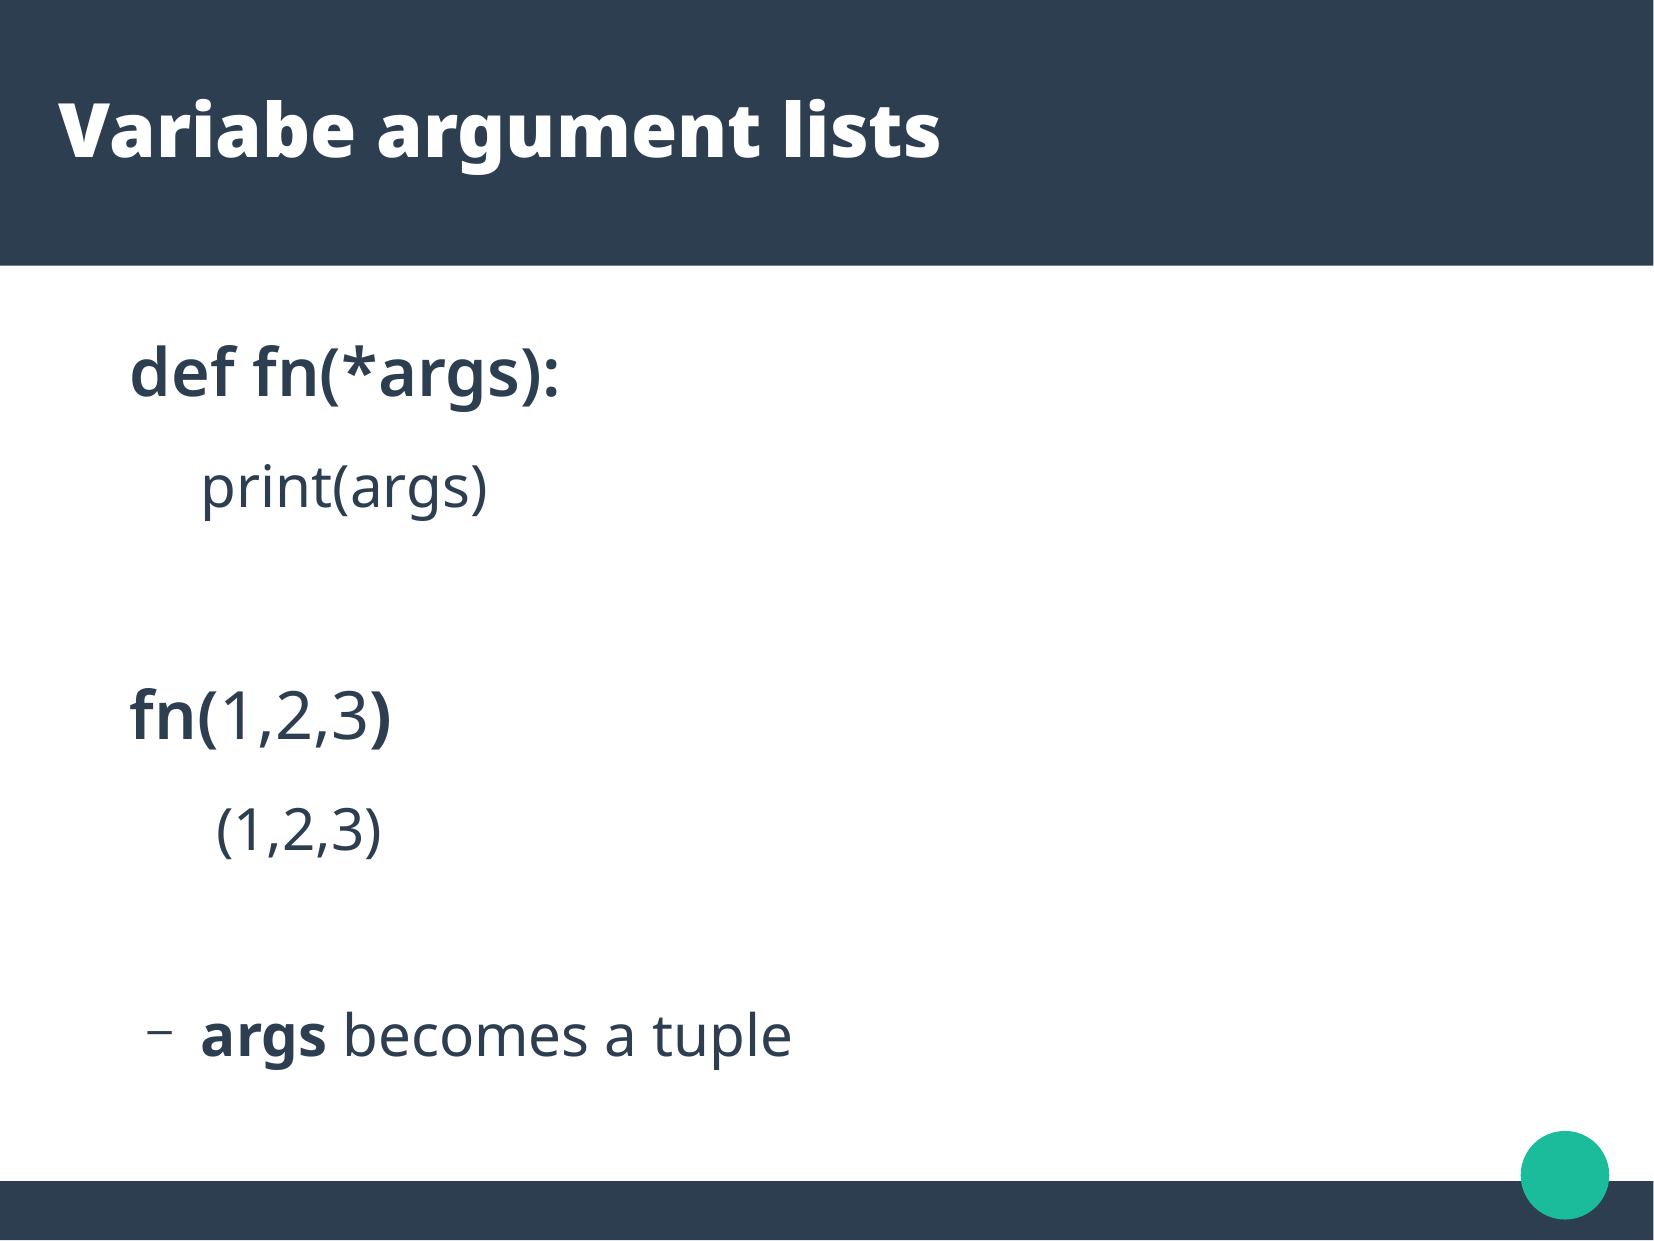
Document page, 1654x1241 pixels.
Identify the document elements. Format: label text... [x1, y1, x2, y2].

title Variabe argument lists [59, 49, 1595, 207]
list def fn(*args): print(args) fn(1,2,3) (1,2,3) args becomes a tuple [59, 324, 1595, 1152]
